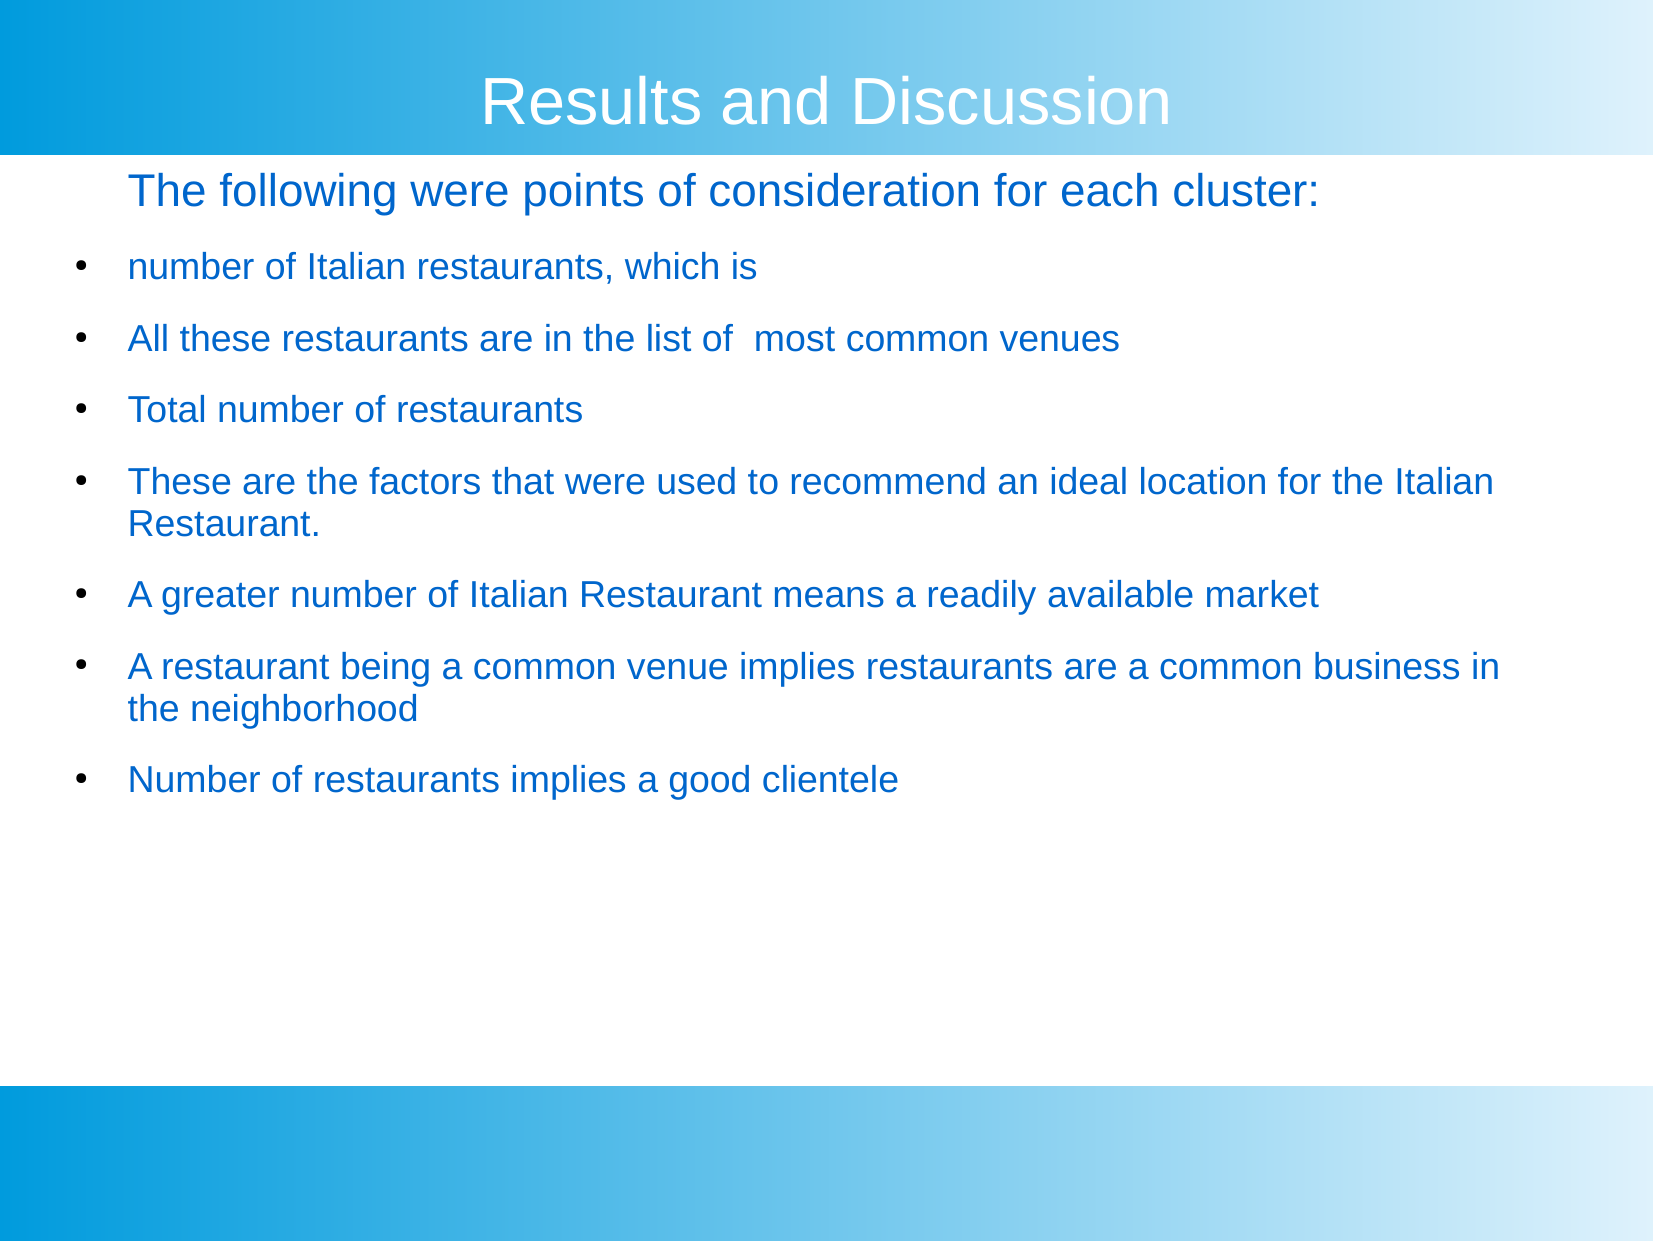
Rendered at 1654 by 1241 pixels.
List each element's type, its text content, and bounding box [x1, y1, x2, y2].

title Results and Discussion [82, 49, 1571, 155]
list The following were points of consideration for each cluster: number of Italian restaurants, which is All these restaurants are in the list of most common venues Total number of restaurants These are the factors that were used to recommend an ideal location for the Italian Restaurant. A greater number of Italian Restaurant means a readily available market A restaurant being a common venue implies restaurants are a common business in the neighborhood Number of restaurants implies a good clientele [56, 165, 1546, 1051]
